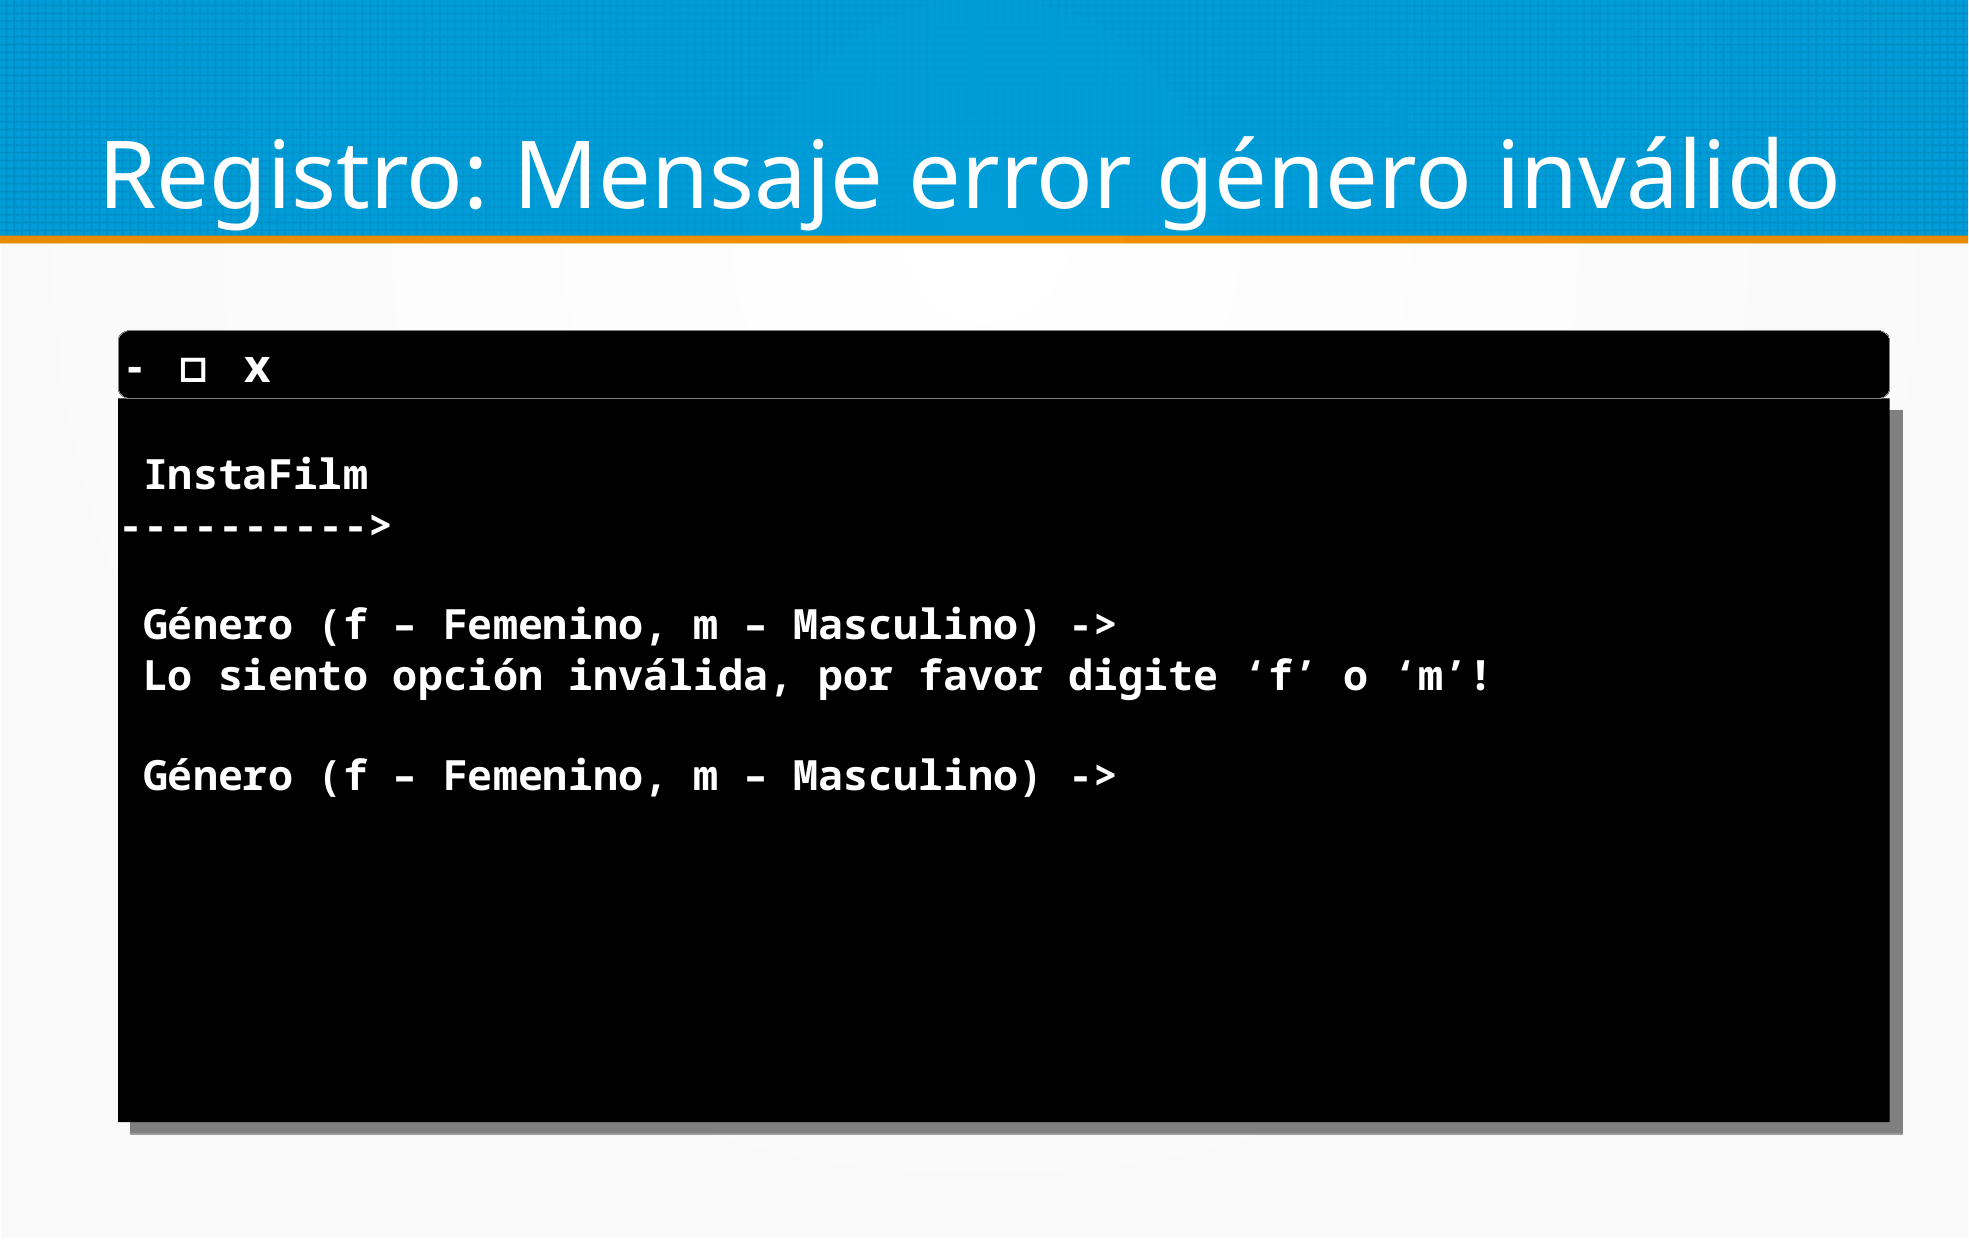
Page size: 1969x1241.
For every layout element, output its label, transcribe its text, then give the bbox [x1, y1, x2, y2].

title Registro: Mensaje error género inválido [98, 19, 1870, 227]
text_box - □ x [118, 330, 1890, 399]
text_box InstaFilm ----------> Género (f – Femenino, m – Masculino) -> Lo siento opción inválida, por favor digite ‘f’ o ‘m’! Género (f – Femenino, m – Masculino) -> [118, 398, 1890, 1123]
